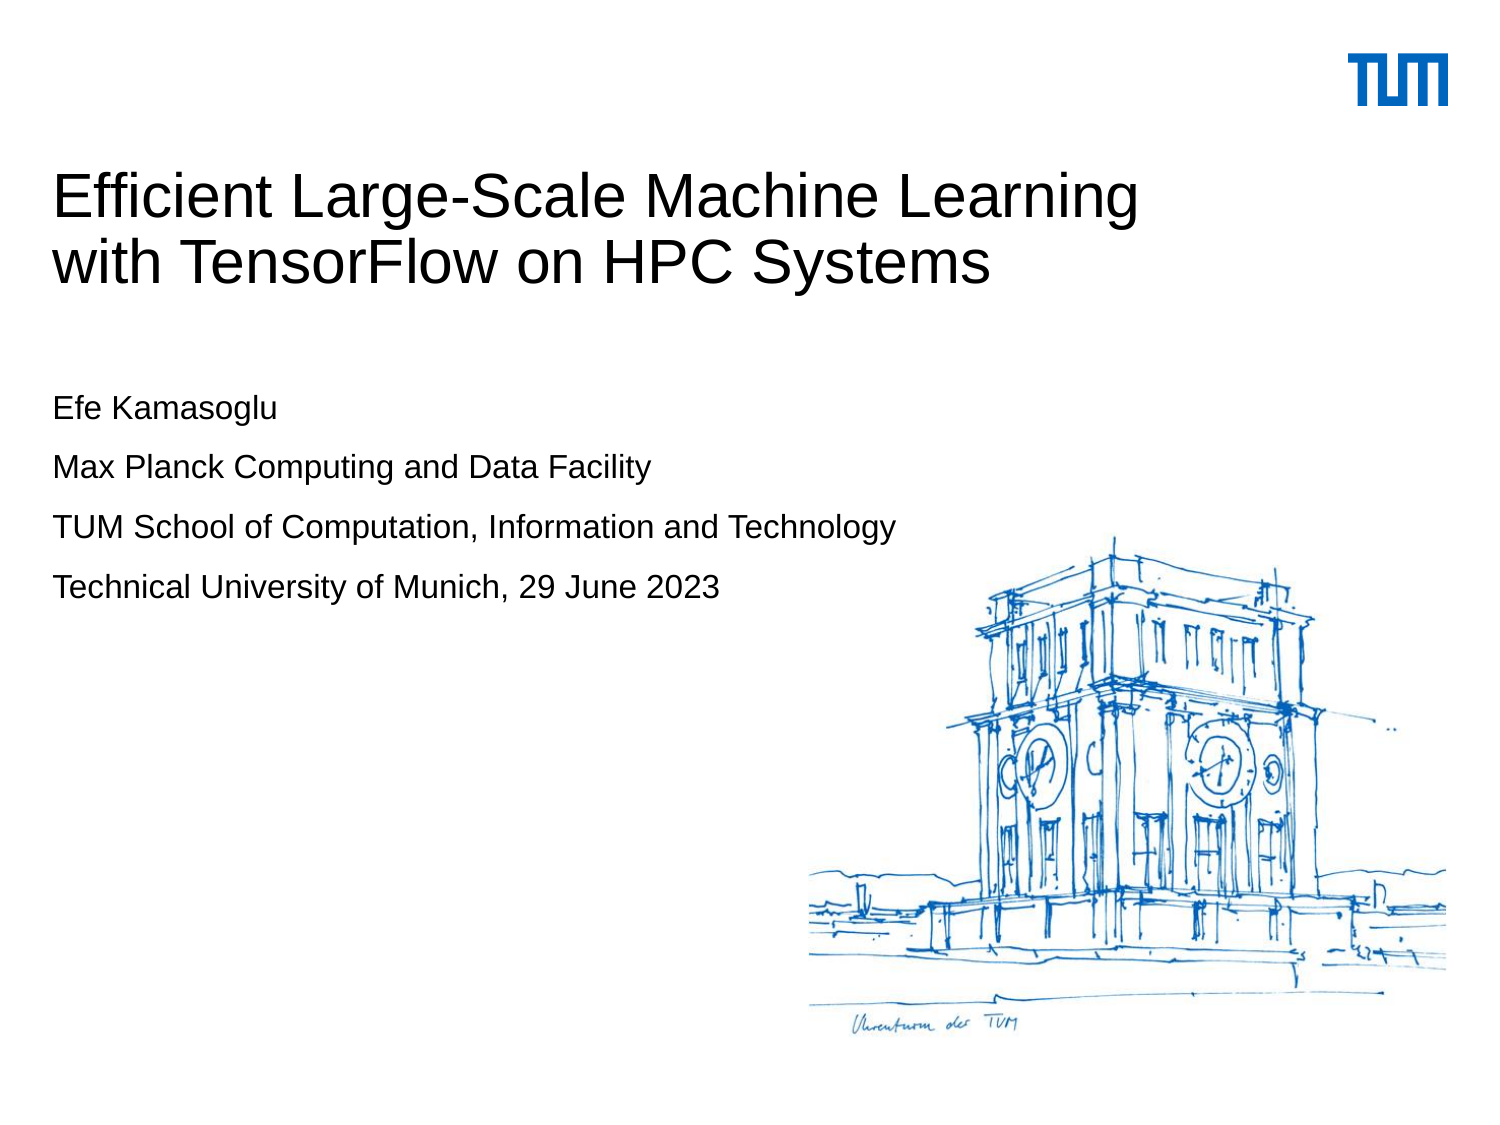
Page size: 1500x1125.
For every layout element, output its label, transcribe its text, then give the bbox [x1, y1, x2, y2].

picture [808, 575, 1447, 1058]
title Efficient Large-Scale Machine Learning with TensorFlow on HPC Systems [52, 163, 1449, 231]
list Efe Kamasoglu Max Planck Computing and Data Facility TUM School of Computation, Information and Technology Technical University of Munich, 29 June 2023 [52, 365, 1449, 575]
